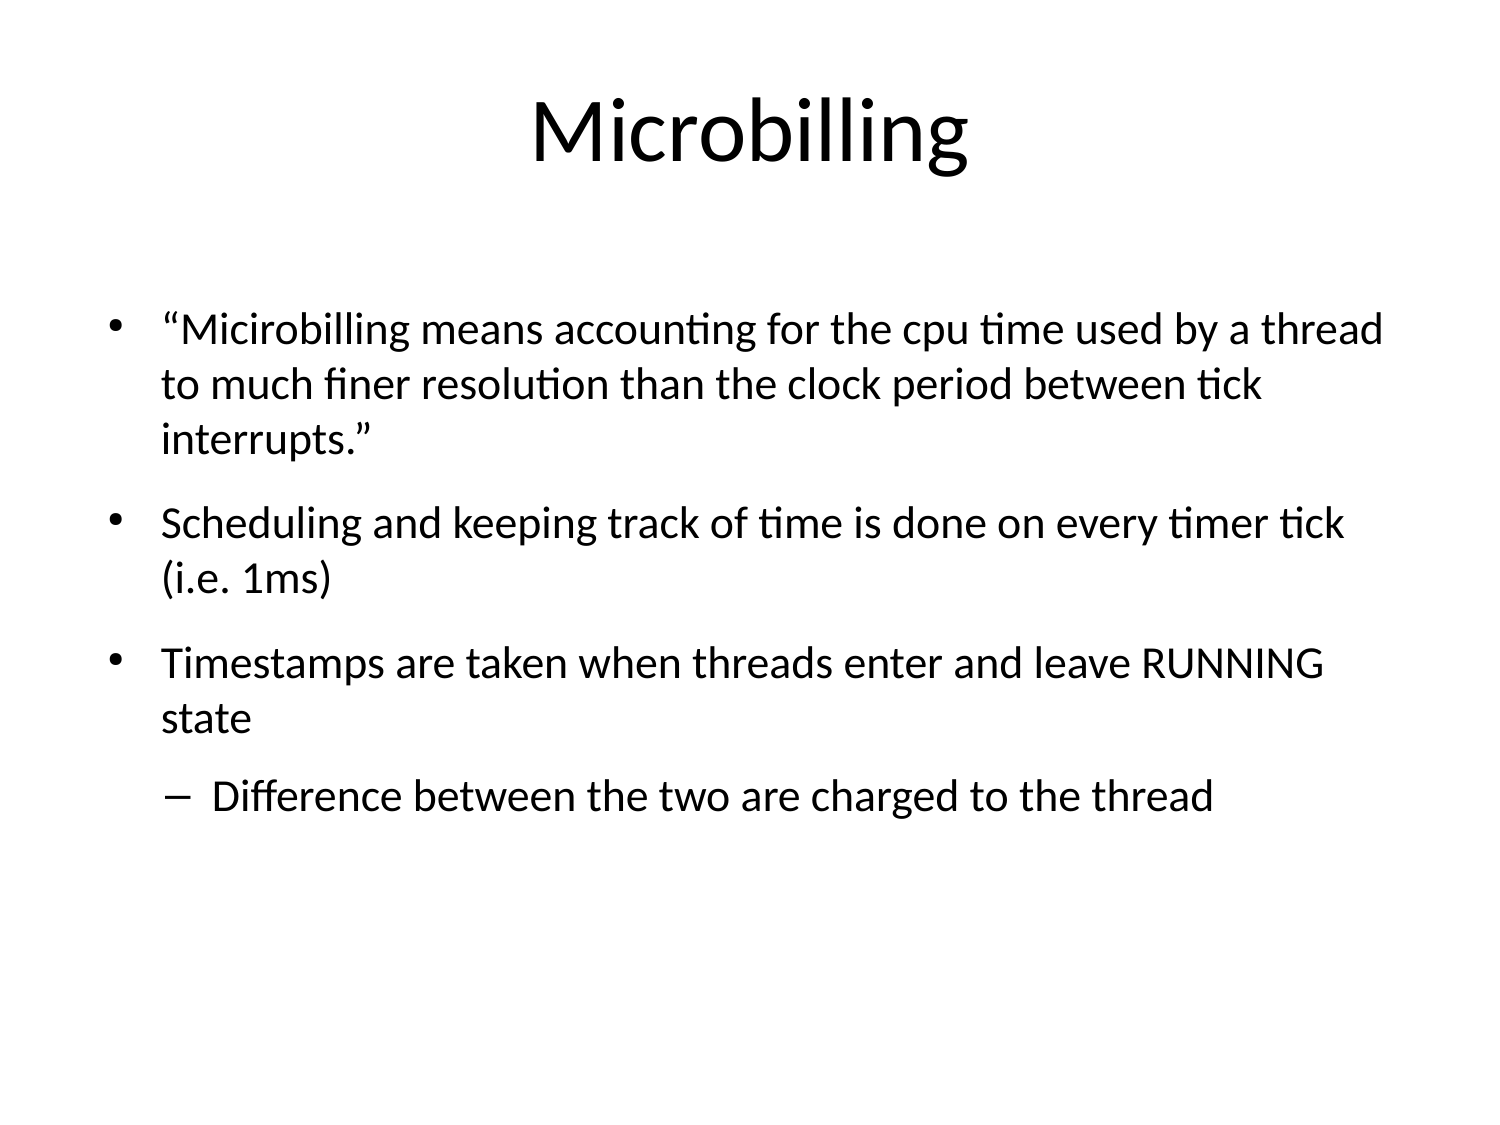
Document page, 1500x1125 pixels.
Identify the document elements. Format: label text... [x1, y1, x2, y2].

list “Micirobilling means accounting for the cpu time used by a thread to much finer resolution than the clock period between tick interrupts.” Scheduling and keeping track of time is done on every timer tick (i.e. 1ms) Timestamps are taken when threads enter and leave RUNNING state Difference between the two are charged to the thread [75, 291, 1426, 1034]
title Microbilling [75, 45, 1425, 233]
